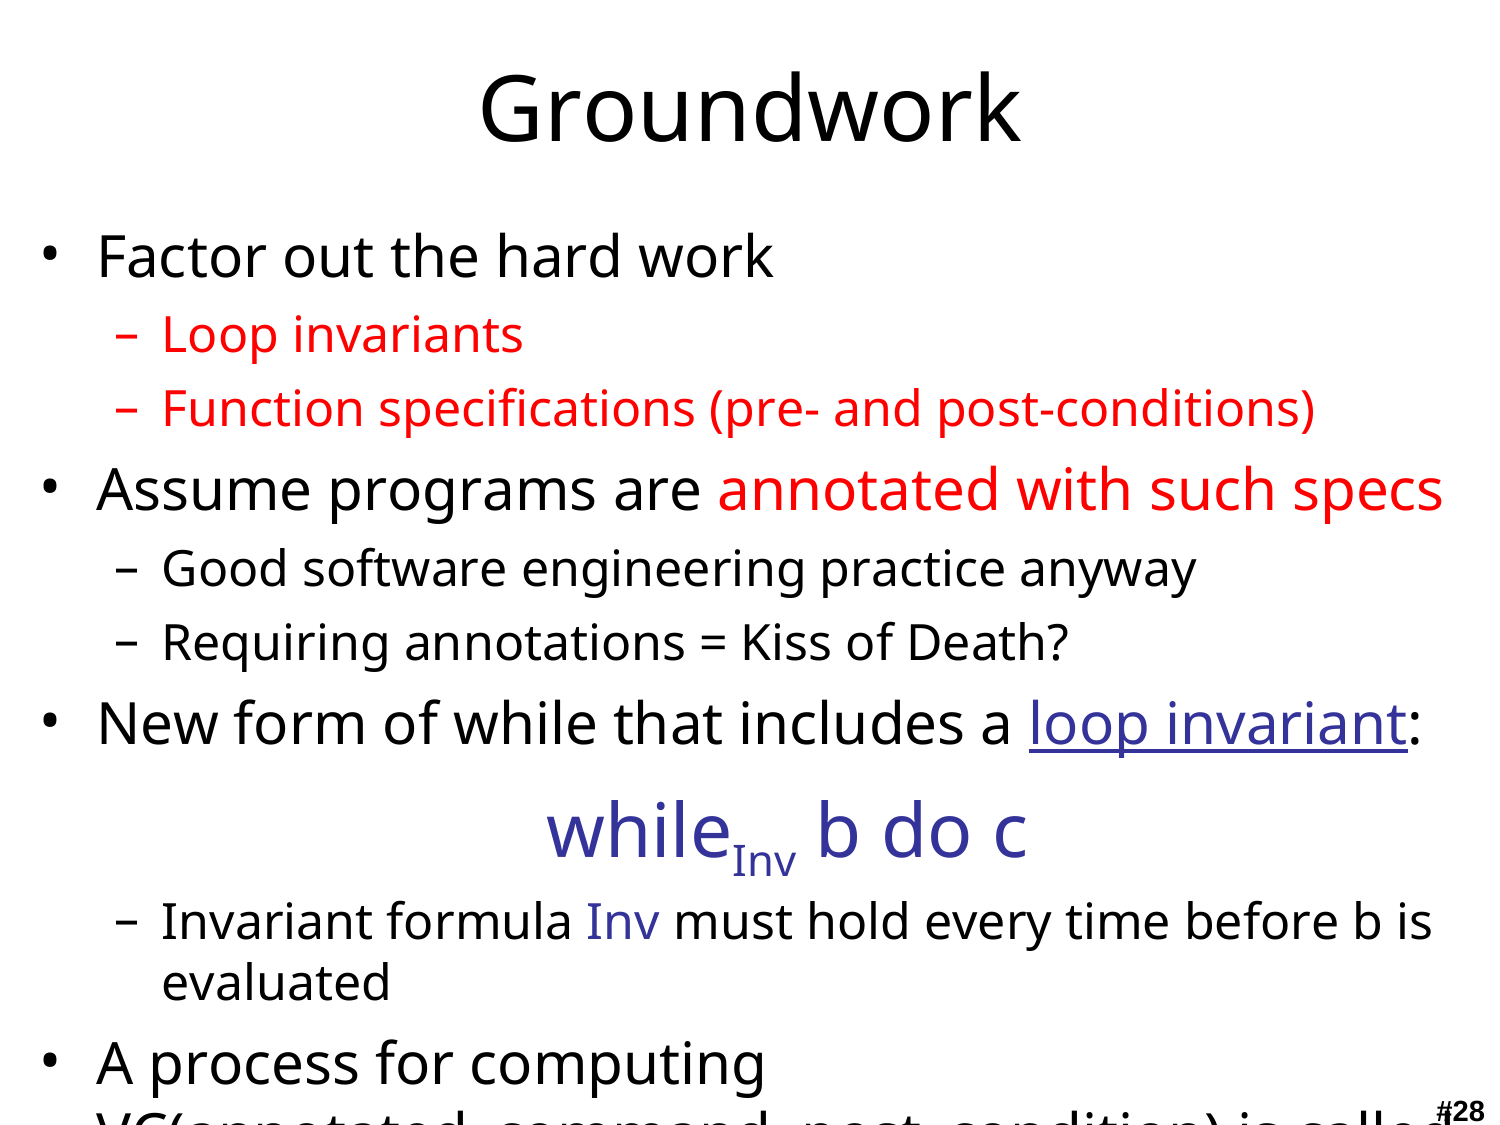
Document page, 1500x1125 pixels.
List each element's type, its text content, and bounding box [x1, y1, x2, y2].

title Groundwork [24, 12, 1476, 201]
list Factor out the hard work Loop invariants Function specifications (pre- and post-conditions) Assume programs are annotated with such specs Good software engineering practice anyway Requiring annotations = Kiss of Death? New form of while that includes a loop invariant: whileInv b do c Invariant formula Inv must hold every time before b is evaluated A process for computing VC(annotated_command, post_condition) is called VCGen [24, 212, 1476, 1101]
